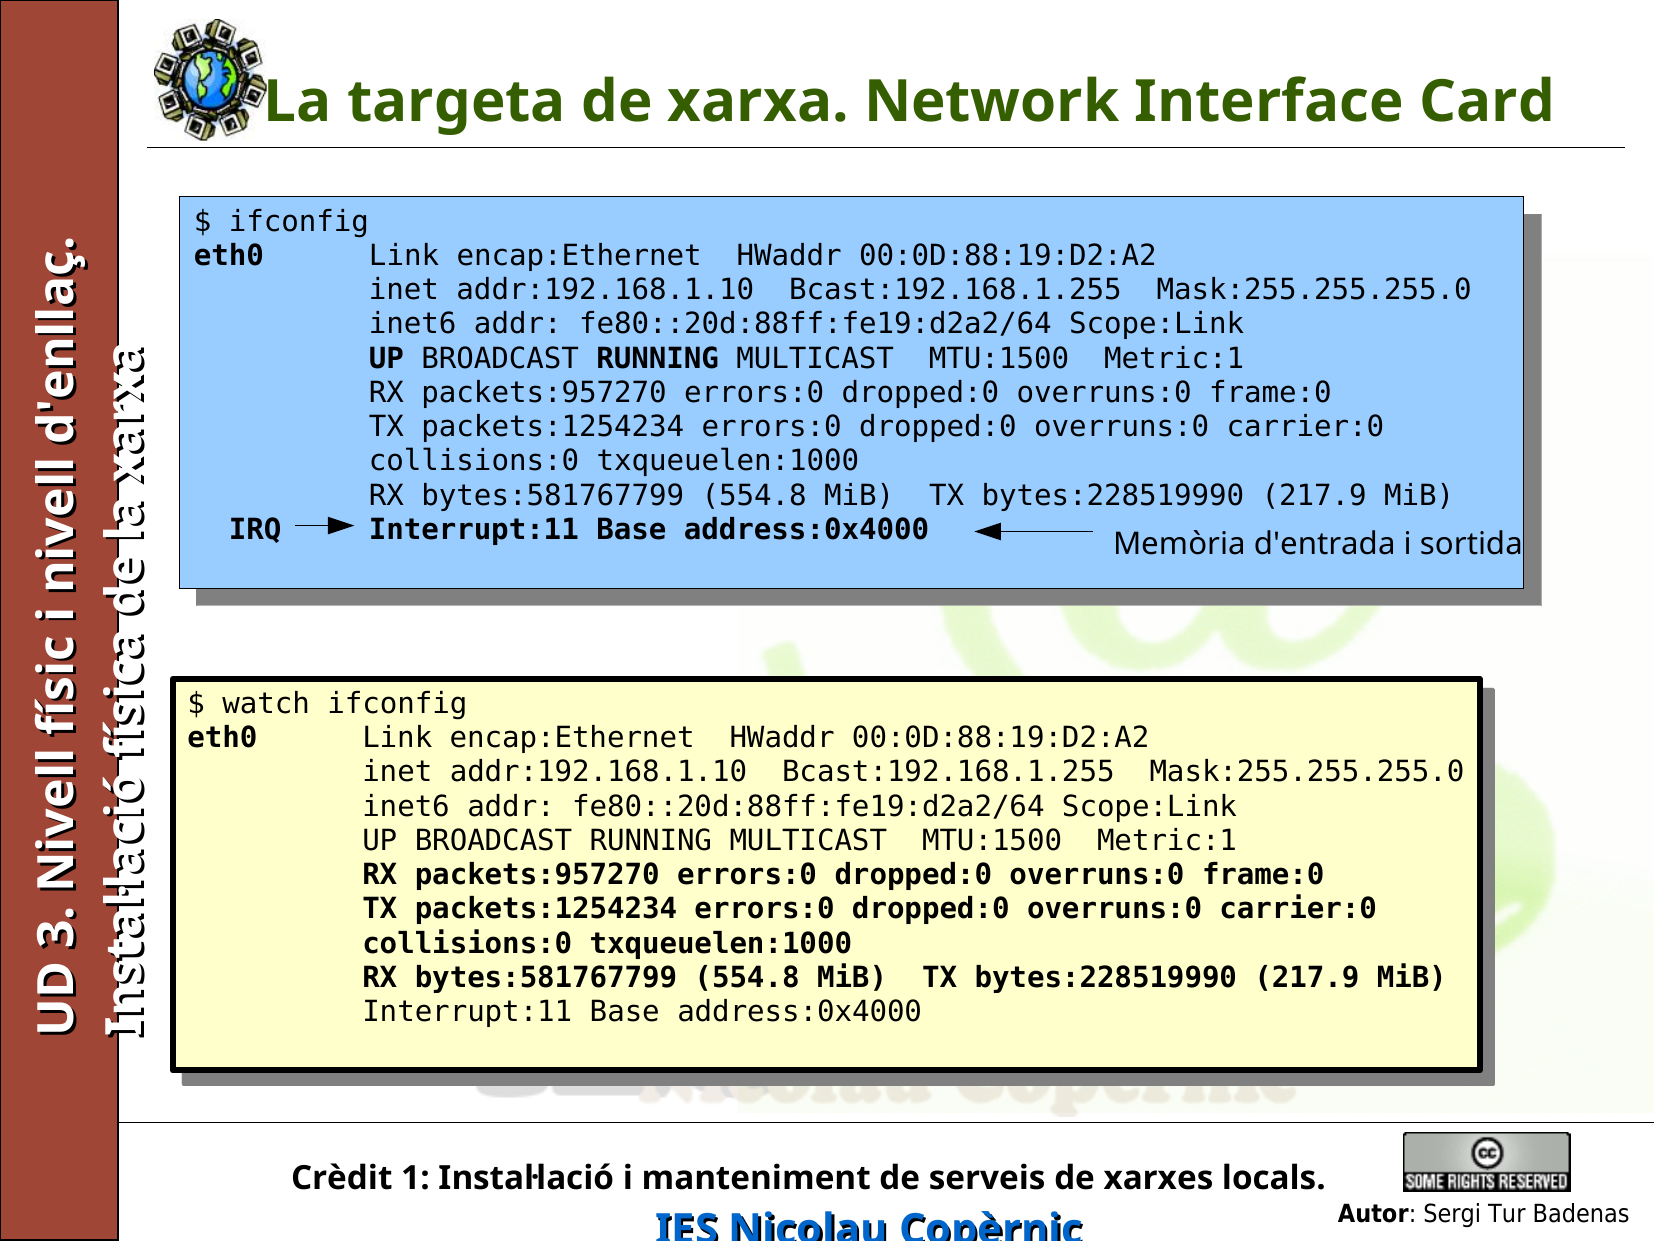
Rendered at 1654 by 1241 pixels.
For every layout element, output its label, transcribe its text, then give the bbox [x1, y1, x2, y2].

text_box Memòria d'entrada i sortida [1098, 513, 1509, 560]
picture [1403, 1132, 1571, 1192]
text_box $ ifconfig eth0 Link encap:Ethernet HWaddr 00:0D:88:19:D2:A2 inet addr:192.168.1.10 Bcast:192.168.1.255 Mask:255.255.255.0 inet6 addr: fe80::20d:88ff:fe19:d2a2/64 Scope:Link UP BROADCAST RUNNING MULTICAST MTU:1500 Metric:1 RX packets:957270 errors:0 dropped:0 overruns:0 frame:0 TX packets:1254234 errors:0 dropped:0 overruns:0 carrier:0 collisions:0 txqueuelen:1000 RX bytes:581767799 (554.8 MiB) TX bytes:228519990 (217.9 MiB) IRQ Interrupt:11 Base address:0x4000 [179, 196, 1524, 589]
picture [154, 19, 268, 142]
text_box $ watch ifconfig eth0 Link encap:Ethernet HWaddr 00:0D:88:19:D2:A2 inet addr:192.168.1.10 Bcast:192.168.1.255 Mask:255.255.255.0 inet6 addr: fe80::20d:88ff:fe19:d2a2/64 Scope:Link UP BROADCAST RUNNING MULTICAST MTU:1500 Metric:1 RX packets:957270 errors:0 dropped:0 overruns:0 frame:0 TX packets:1254234 errors:0 dropped:0 overruns:0 carrier:0 collisions:0 txqueuelen:1000 RX bytes:581767799 (554.8 MiB) TX bytes:228519990 (217.9 MiB) Interrupt:11 Base address:0x4000 [172, 678, 1480, 1071]
picture [466, 252, 1654, 1117]
title La targeta de xarxa. Network Interface Card [165, 56, 1654, 141]
